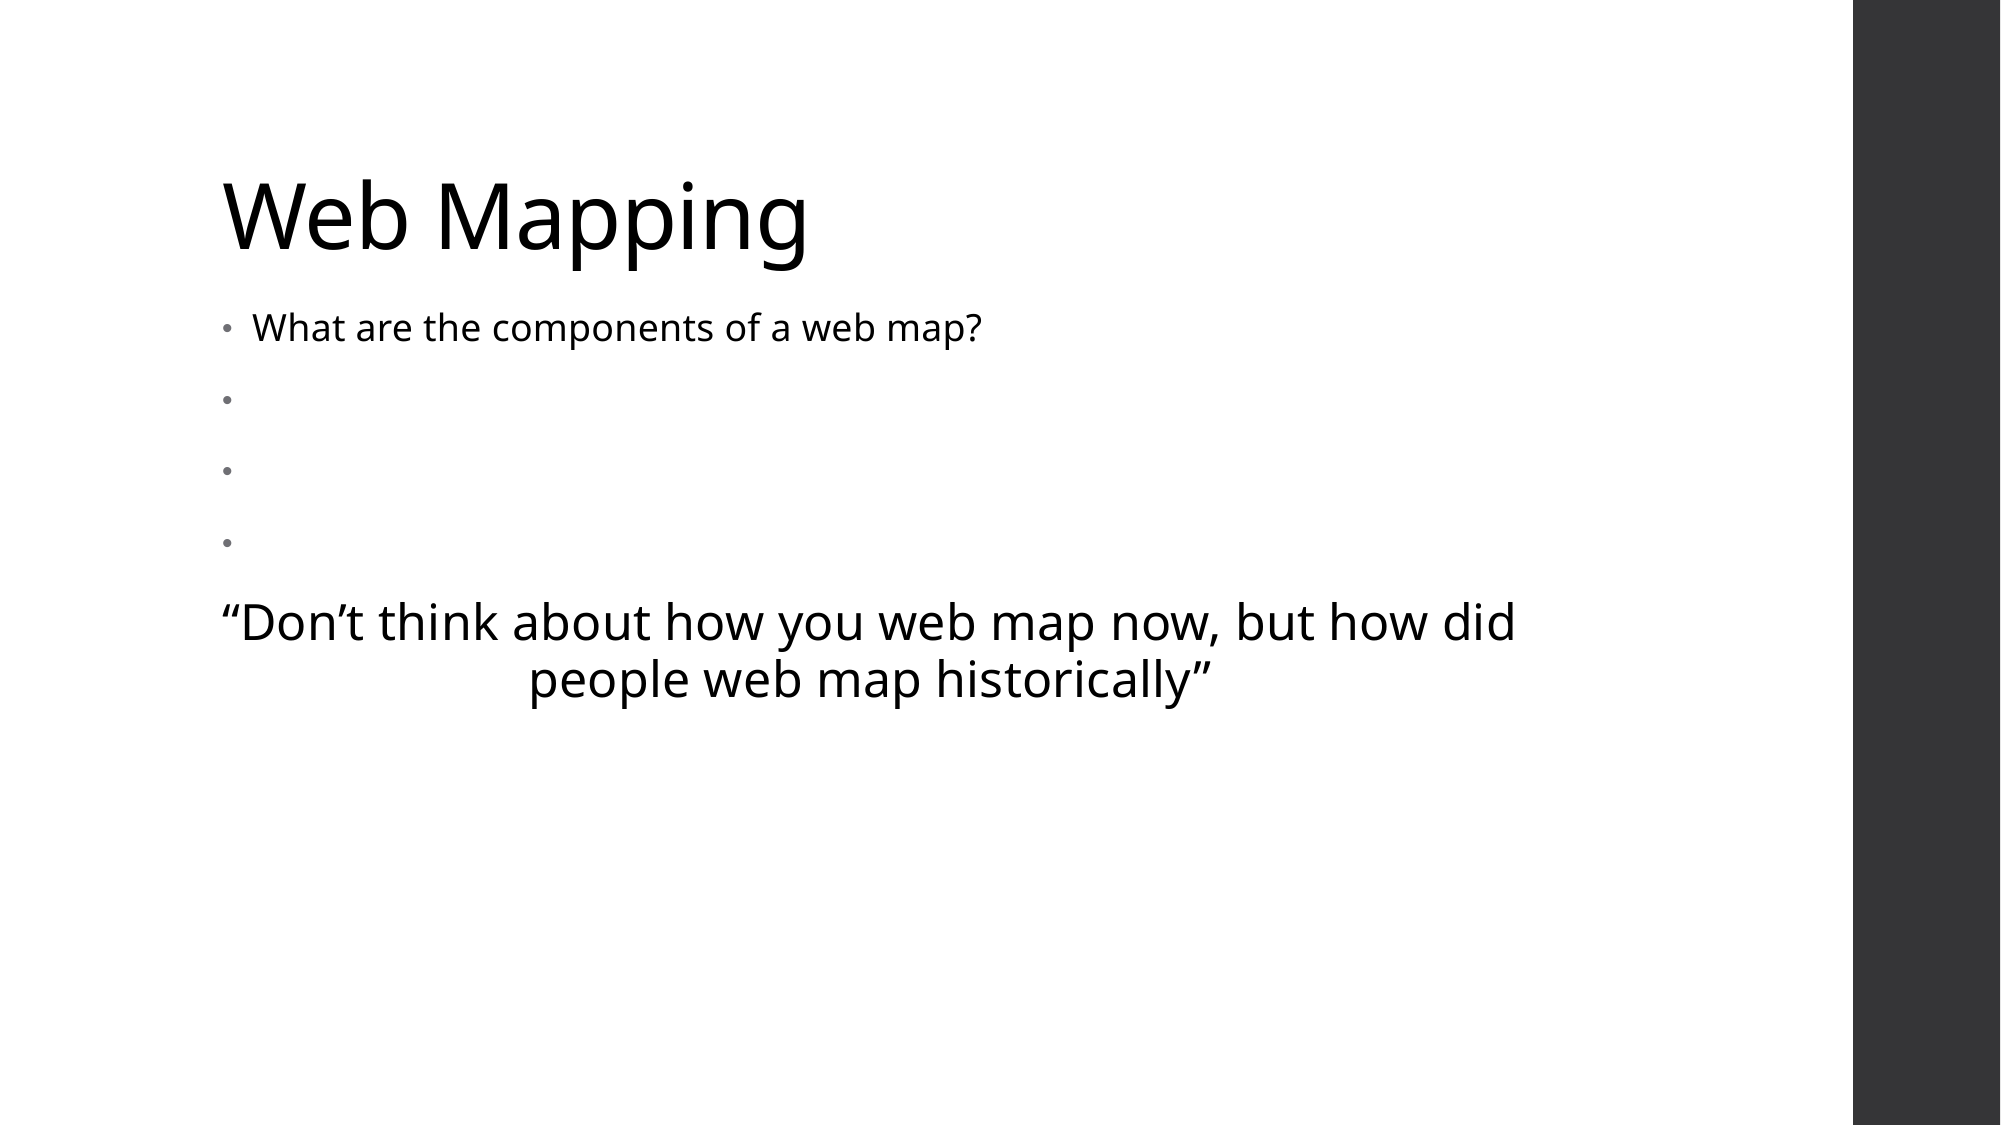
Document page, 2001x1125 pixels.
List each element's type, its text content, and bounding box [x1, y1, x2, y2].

list What are the components of a web map? “Don’t think about how you web map now, but how did people web map historically” [206, 299, 1617, 1014]
title Web Mapping [206, 60, 1797, 278]
